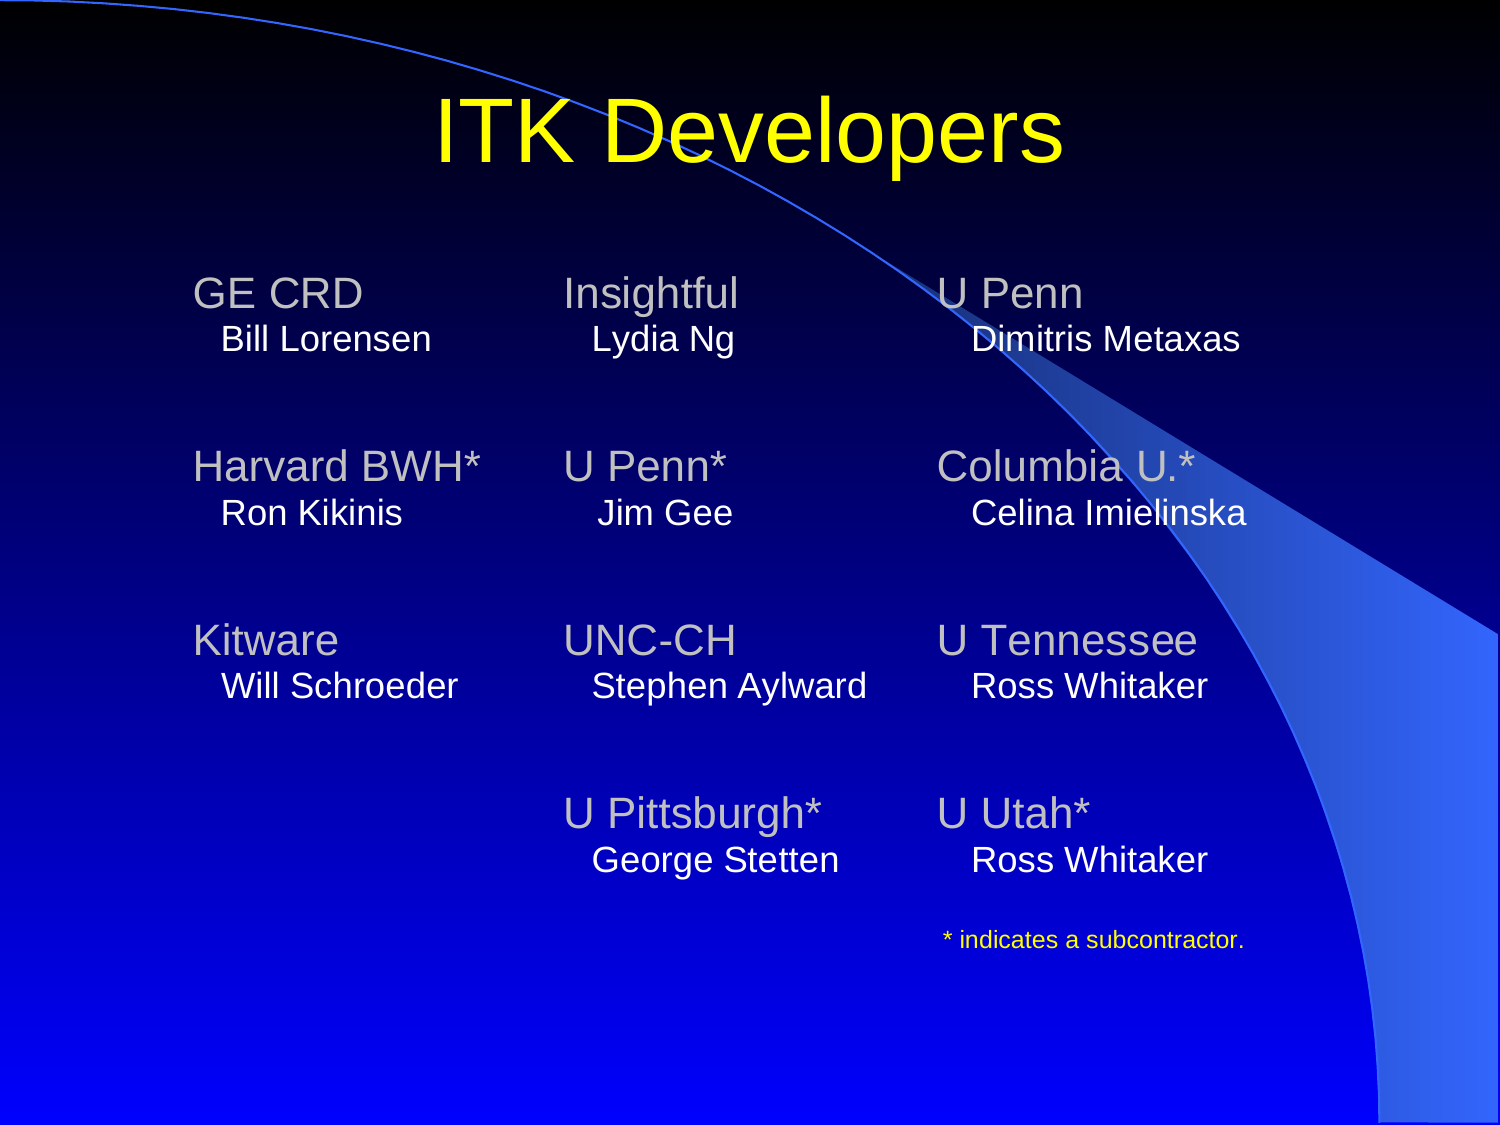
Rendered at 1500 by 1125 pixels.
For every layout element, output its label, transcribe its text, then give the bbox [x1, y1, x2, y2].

text_box * indicates a subcontractor. [535, 917, 1261, 962]
chart [168, 267, 1338, 985]
title ITK Developers [112, 17, 1388, 245]
